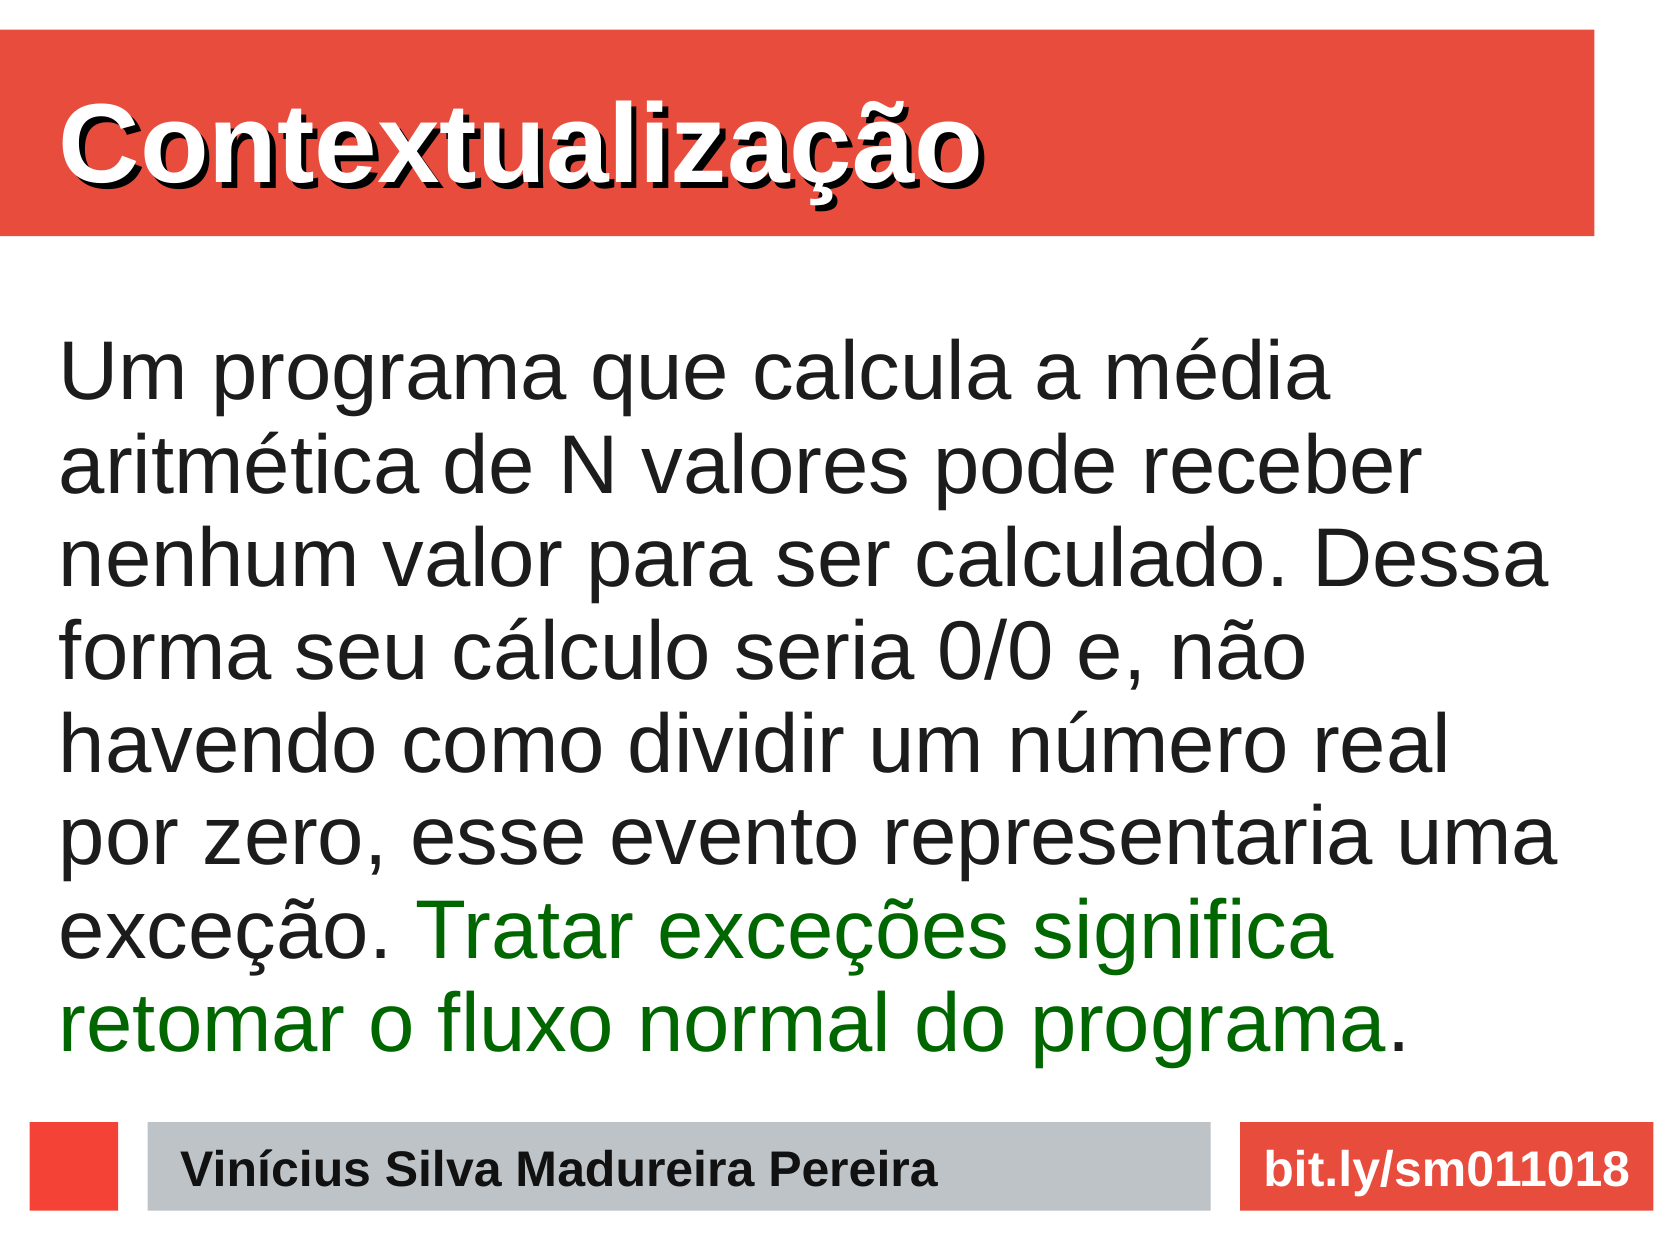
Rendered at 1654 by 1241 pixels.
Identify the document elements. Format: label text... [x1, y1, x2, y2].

text_box bit.ly/sm011018 [1228, 1133, 1654, 1205]
list Um programa que calcula a média aritmética de N valores pode receber nenhum valor para ser calculado. Dessa forma seu cálculo seria 0/0 e, não havendo como dividir um número real por zero, esse evento representaria uma exceção. Tratar exceções significa retomar o fluxo normal do programa. [59, 324, 1565, 1093]
text_box Vinícius Silva Madureira Pereira [165, 1133, 1170, 1205]
title Contextualização [59, 59, 1595, 207]
